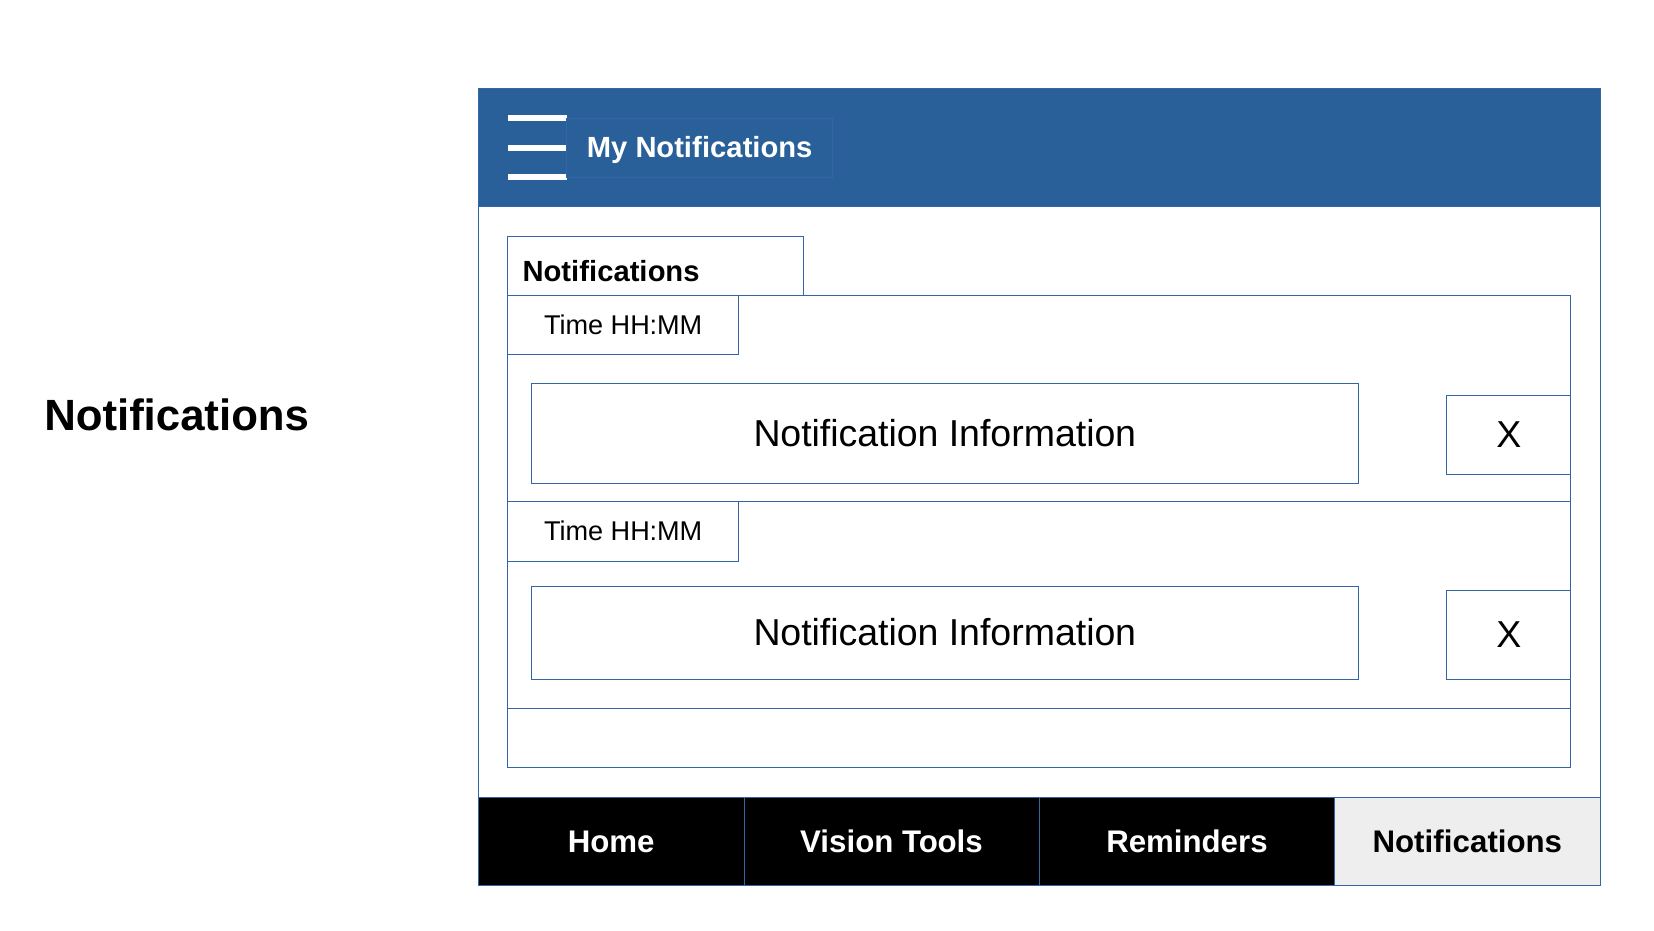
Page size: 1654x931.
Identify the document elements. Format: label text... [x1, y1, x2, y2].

text_box Home [478, 797, 744, 886]
text_box Time HH:MM [507, 501, 739, 562]
text_box X [1446, 395, 1571, 475]
text_box Notifications [29, 383, 443, 546]
text_box My Notifications [566, 118, 833, 178]
text_box Vision Tools [744, 797, 1039, 886]
text_box Notification Information [531, 586, 1359, 680]
text_box [478, 88, 1601, 797]
text_box Reminders [1039, 797, 1334, 886]
text_box Time HH:MM [507, 295, 739, 355]
text_box Notifications [507, 236, 804, 295]
text_box Notifications [1334, 797, 1601, 886]
text_box X [1446, 590, 1571, 680]
text_box Notification Information [531, 383, 1359, 484]
